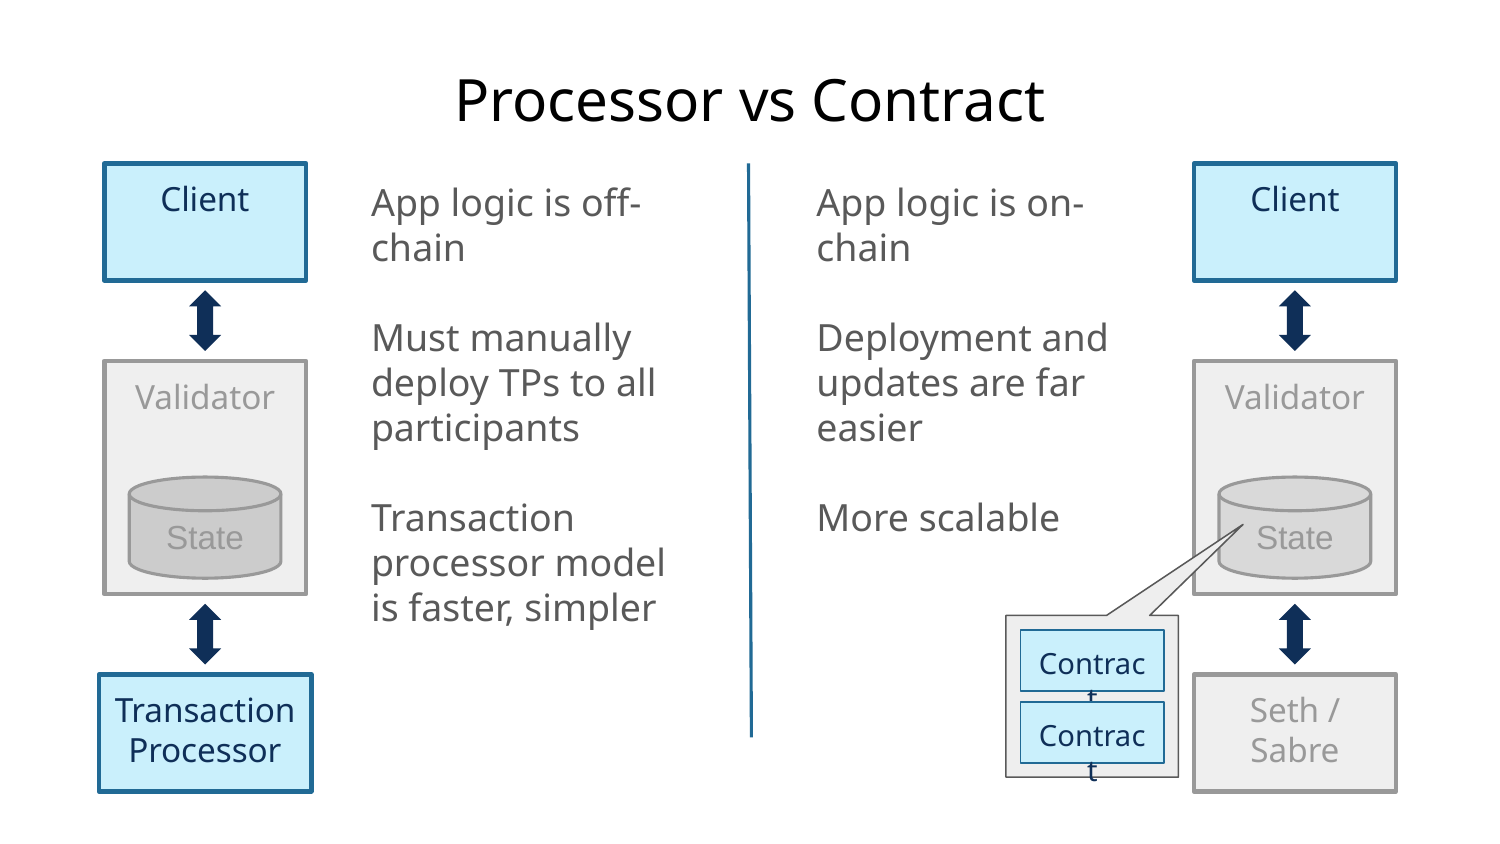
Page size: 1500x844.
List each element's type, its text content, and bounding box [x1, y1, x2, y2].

list App logic is off-chain Must manually deploy TPs to all participants Transaction processor model is faster, simpler [356, 163, 699, 792]
text_box Transaction Processor [99, 675, 311, 791]
text_box State [1219, 477, 1371, 579]
text_box Contract [1021, 702, 1164, 763]
text_box [1278, 290, 1311, 351]
text_box Contract [1021, 630, 1164, 691]
text_box [1278, 603, 1311, 665]
list App logic is on-chain Deployment and updates are far easier More scalable [801, 163, 1144, 686]
text_box State [129, 477, 281, 579]
text_box [189, 603, 222, 665]
title Processor vs Contract [51, 47, 1449, 142]
text_box Client [104, 163, 306, 280]
text_box Validator [104, 361, 306, 594]
text_box Seth / Sabre [1194, 675, 1396, 791]
text_box Validator [1194, 361, 1396, 594]
text_box [1005, 524, 1243, 778]
text_box [189, 290, 222, 351]
text_box Client [1194, 163, 1396, 280]
